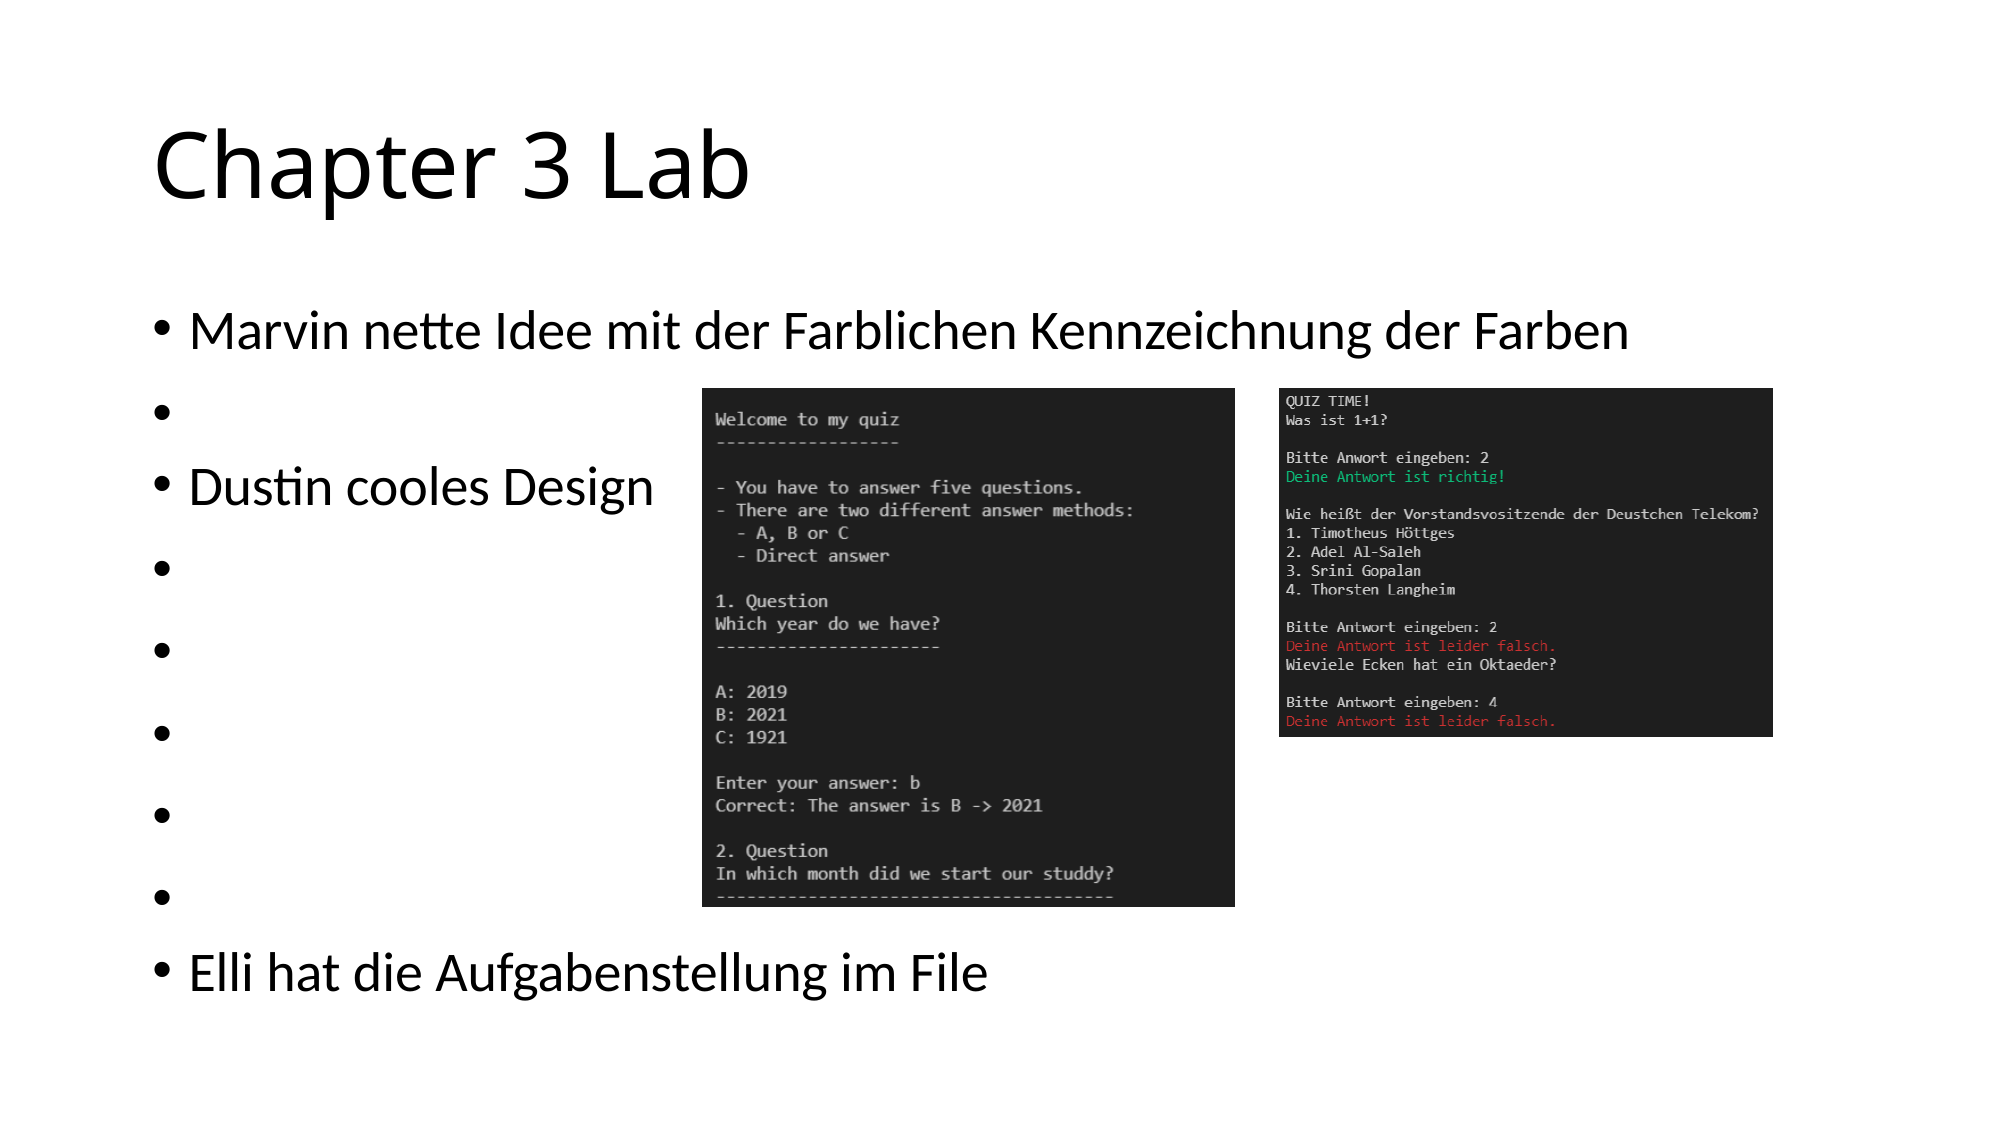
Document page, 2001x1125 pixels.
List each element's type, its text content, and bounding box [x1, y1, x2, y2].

title Chapter 3 Lab [137, 59, 1863, 278]
picture [1279, 388, 1773, 737]
picture [702, 388, 1235, 908]
list Marvin nette Idee mit der Farblichen Kennzeichnung der Farben Dustin cooles Design Elli hat die Aufgabenstellung im File [137, 299, 1863, 1014]
